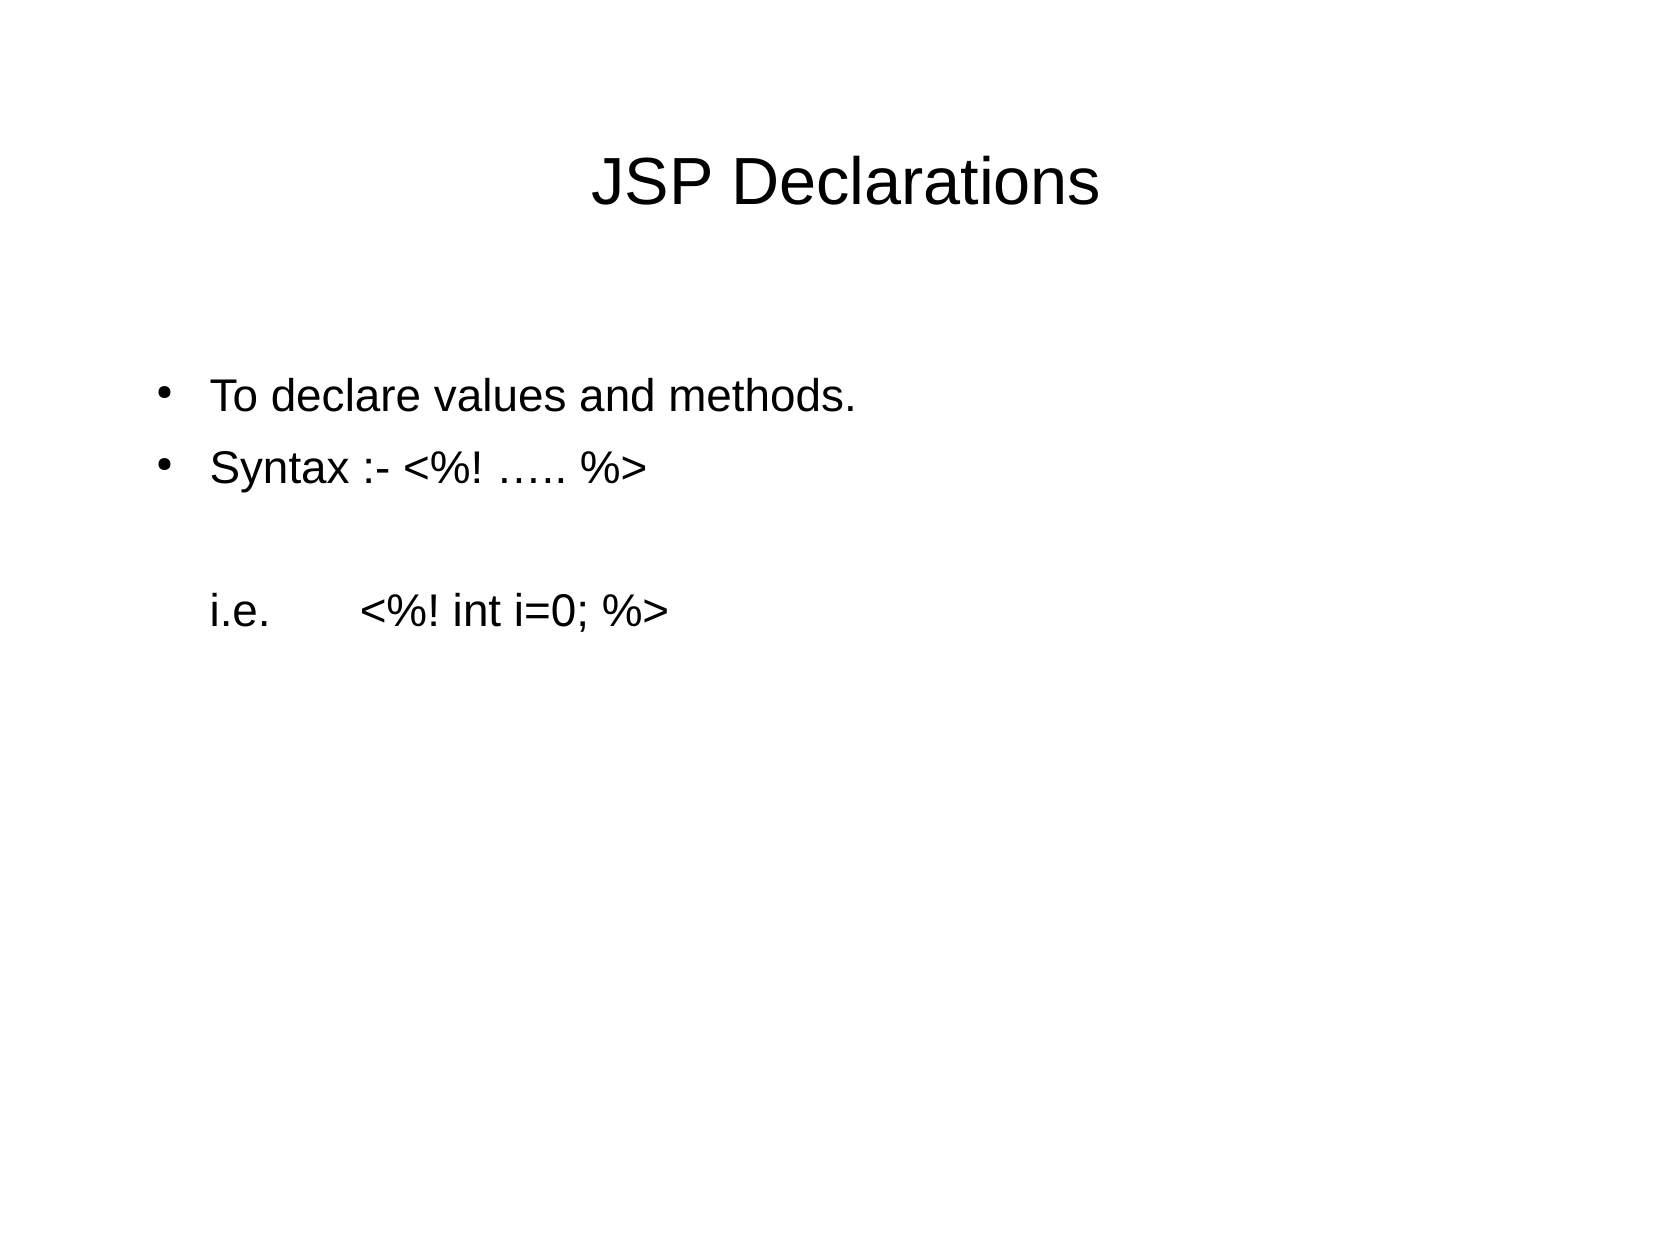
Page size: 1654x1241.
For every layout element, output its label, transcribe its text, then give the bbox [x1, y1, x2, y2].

title JSP Declarations [131, 75, 1538, 282]
list To declare values and methods. Syntax :- <%! ….. %> i.e. <%! int i=0; %> [124, 358, 1530, 1199]
